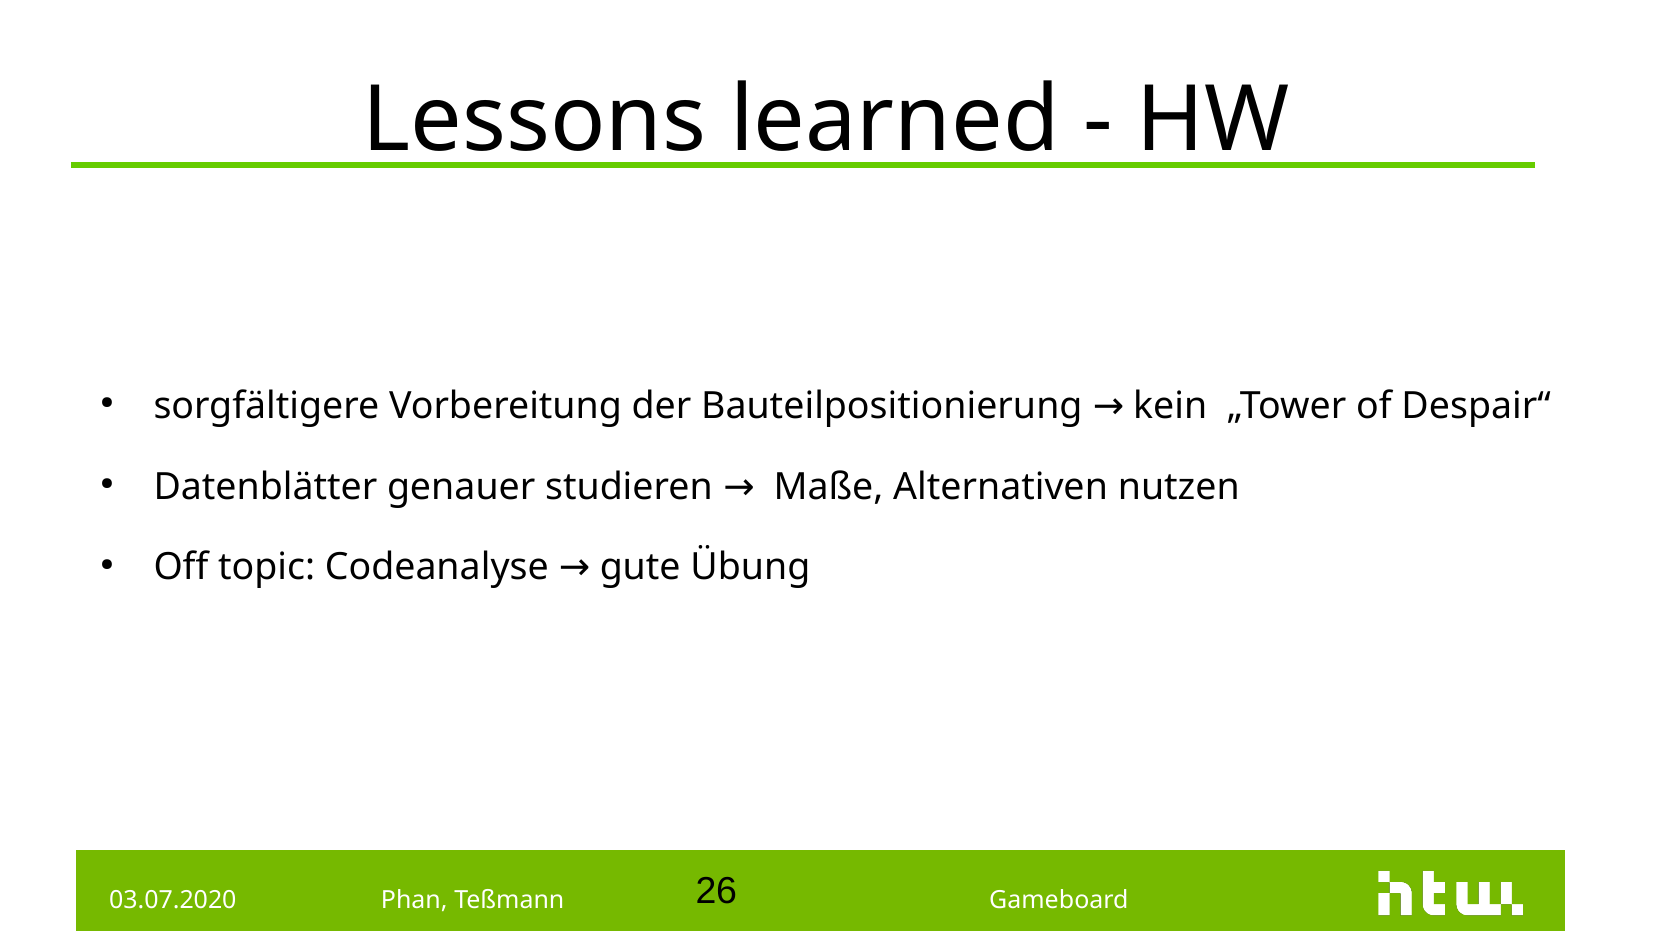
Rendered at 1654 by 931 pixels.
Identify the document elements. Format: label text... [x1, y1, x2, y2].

list sorgfältigere Vorbereitung der Bauteilpositionierung → kein „Tower of Despair“ Datenblätter genauer studieren → Maße, Alternativen nutzen Off topic: Codeanalyse → gute Übung [82, 217, 1571, 758]
picture [0, 0, 1654, 931]
title Lessons learned - HW [82, 37, 1571, 193]
text_box <number> [680, 862, 899, 920]
